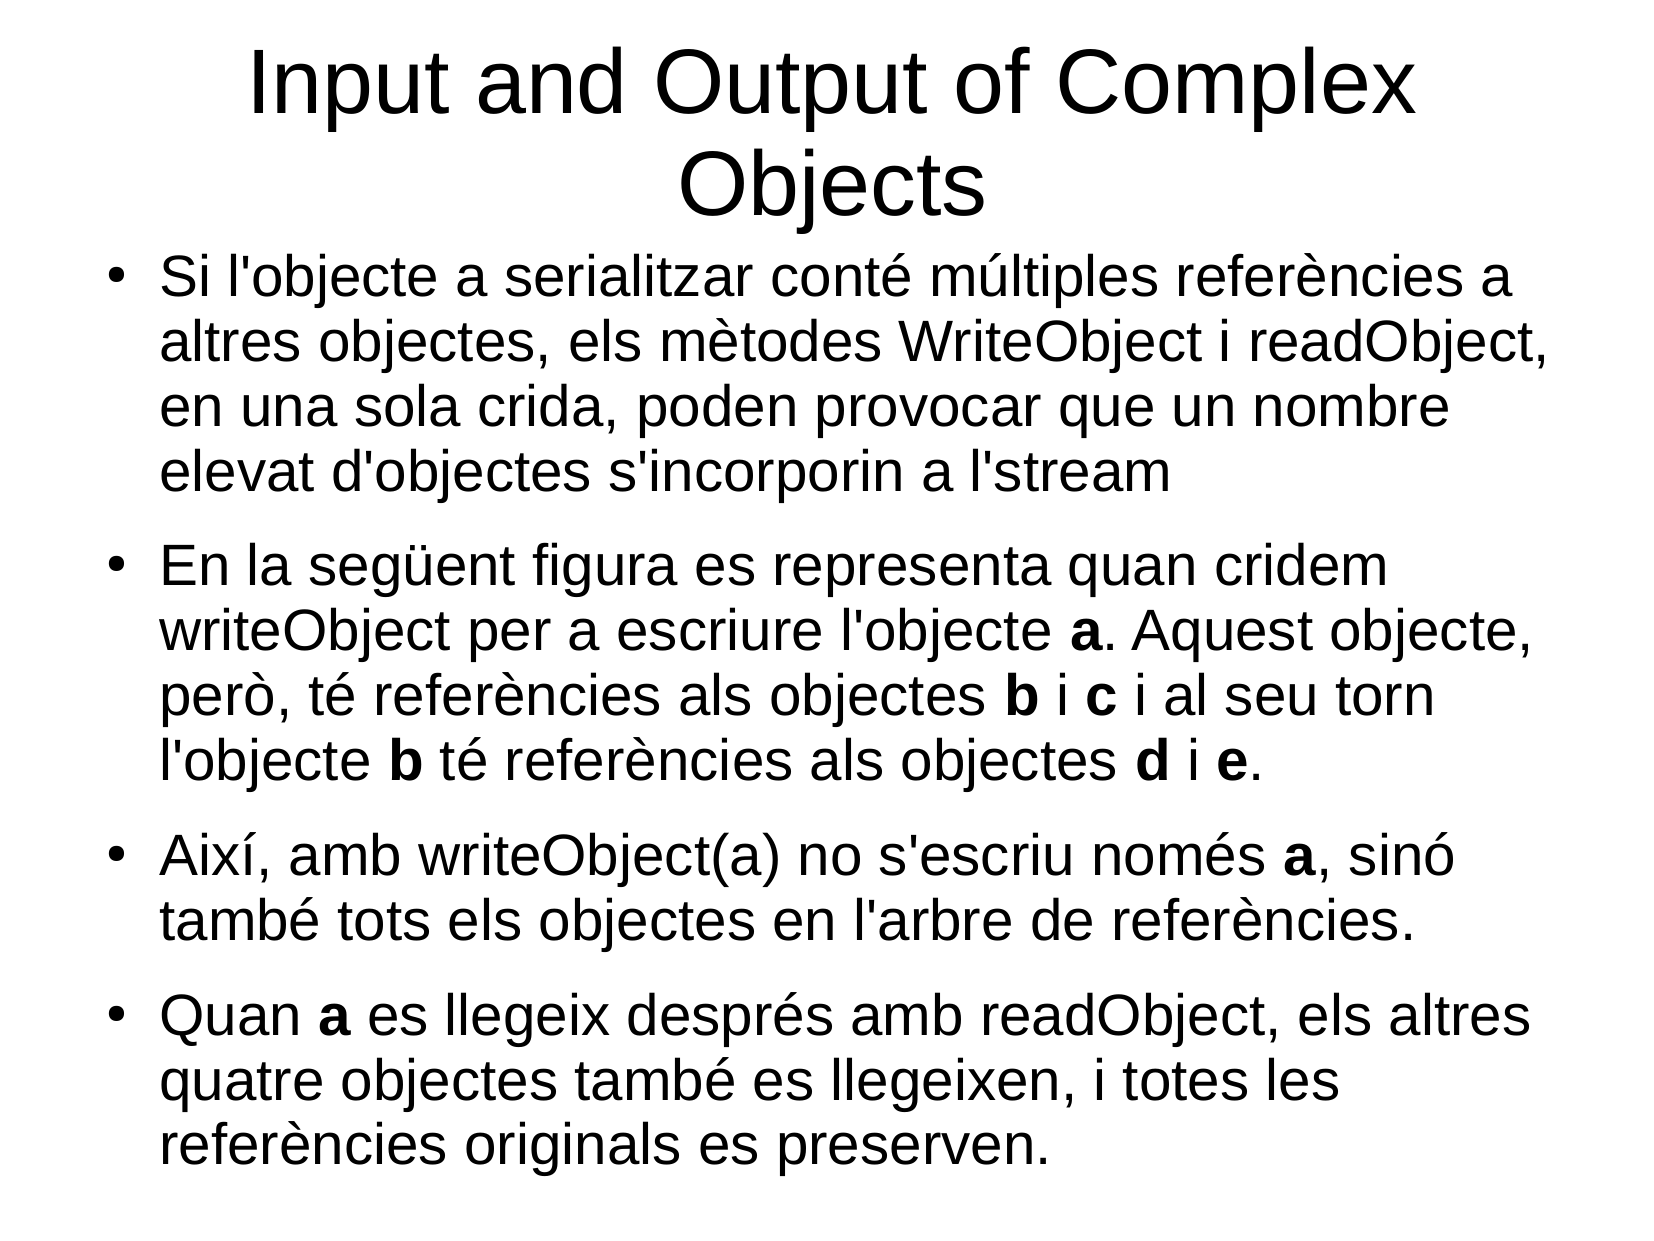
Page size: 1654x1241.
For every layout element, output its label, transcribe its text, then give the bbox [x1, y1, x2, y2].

title Input and Output of Complex Objects [88, 29, 1577, 237]
list Si l'objecte a serialitzar conté múltiples referències a altres objectes, els mètodes WriteObject i readObject, en una sola crida, poden provocar que un nombre elevat d'objectes s'incorporin a l'stream En la següent figura es representa quan cridem writeObject per a escriure l'objecte a. Aquest objecte, però, té referències als objectes b i c i al seu torn l'objecte b té referències als objectes d i e. Així, amb writeObject(a) no s'escriu només a, sinó també tots els objectes en l'arbre de referències. Quan a es llegeix després amb readObject, els altres quatre objectes també es llegeixen, i totes les referències originals es preserven. [88, 243, 1577, 1183]
